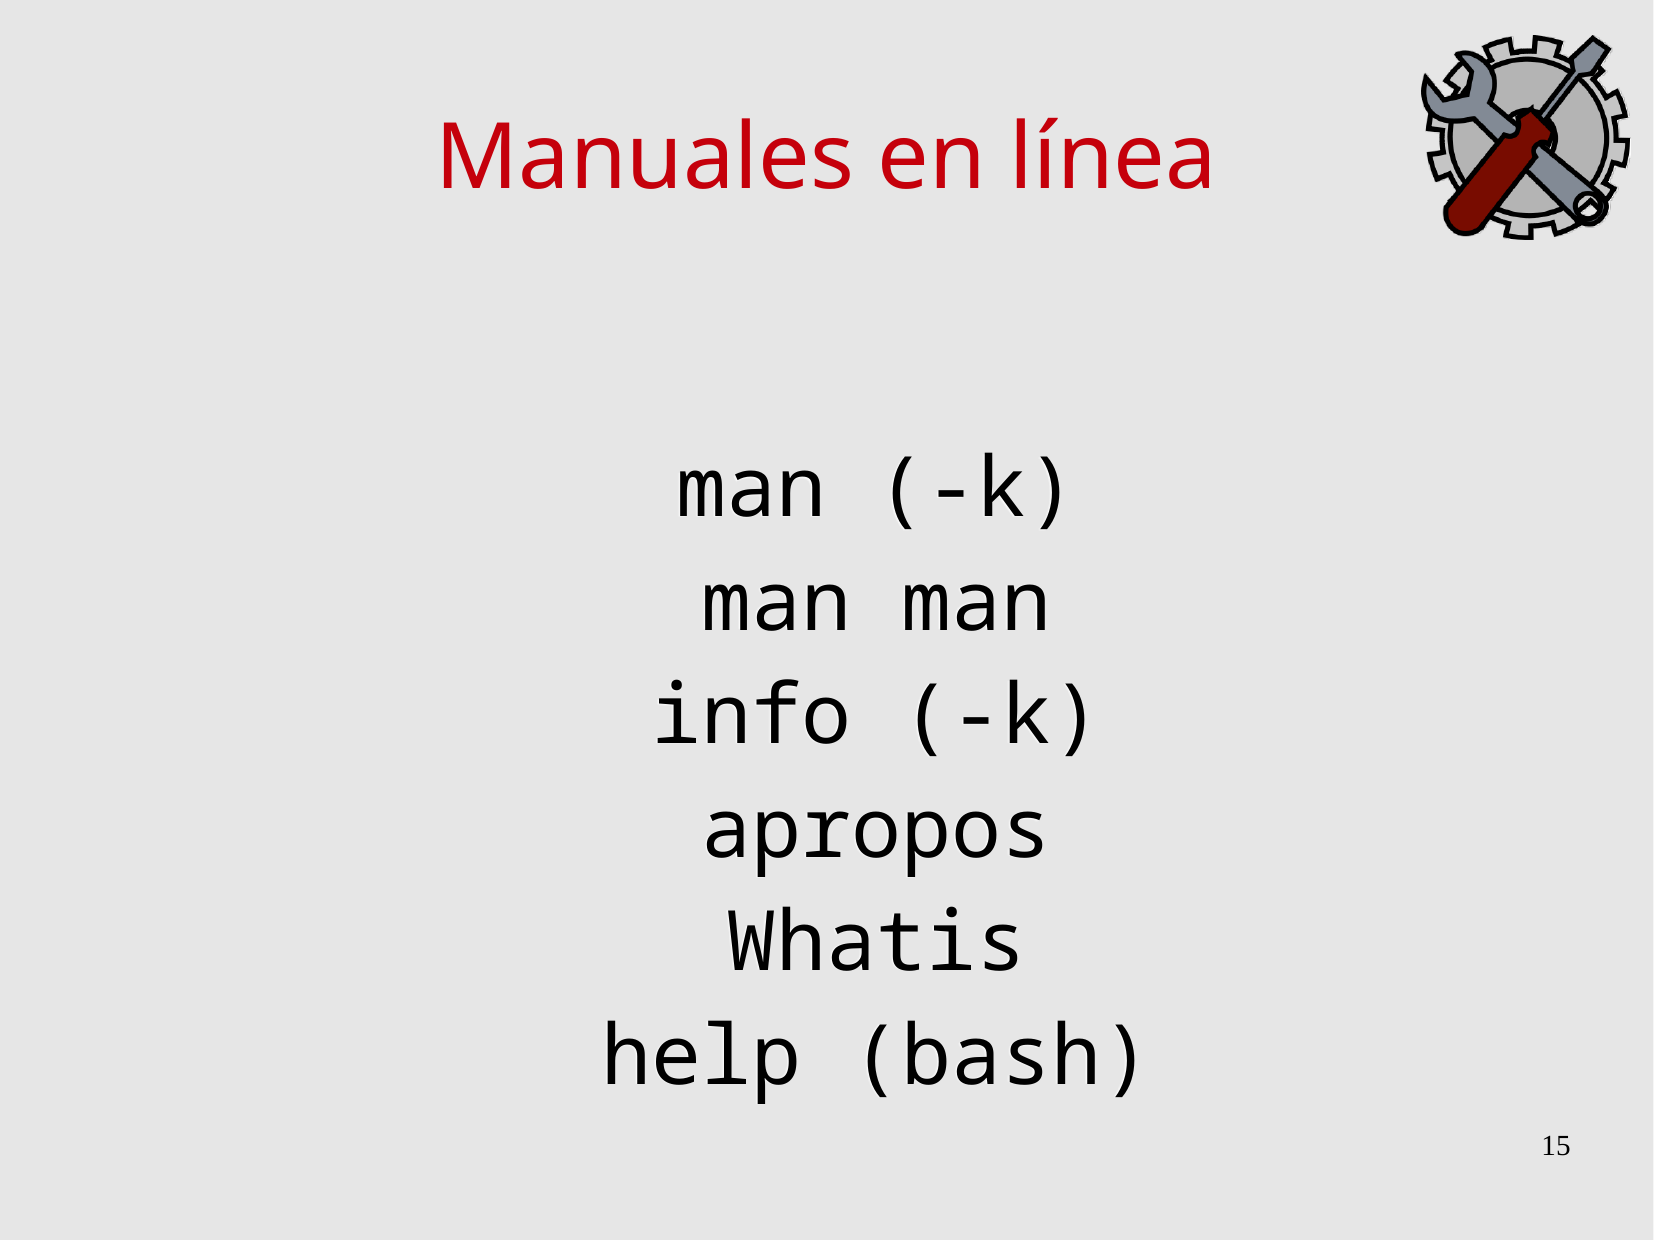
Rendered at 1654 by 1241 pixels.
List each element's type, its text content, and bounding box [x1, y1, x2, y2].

picture [1421, 35, 1630, 240]
text_box man (-k) man man info (-k) apropos Whatis help (bash) [586, 420, 1167, 1057]
title Manuales en línea [82, 49, 1571, 257]
